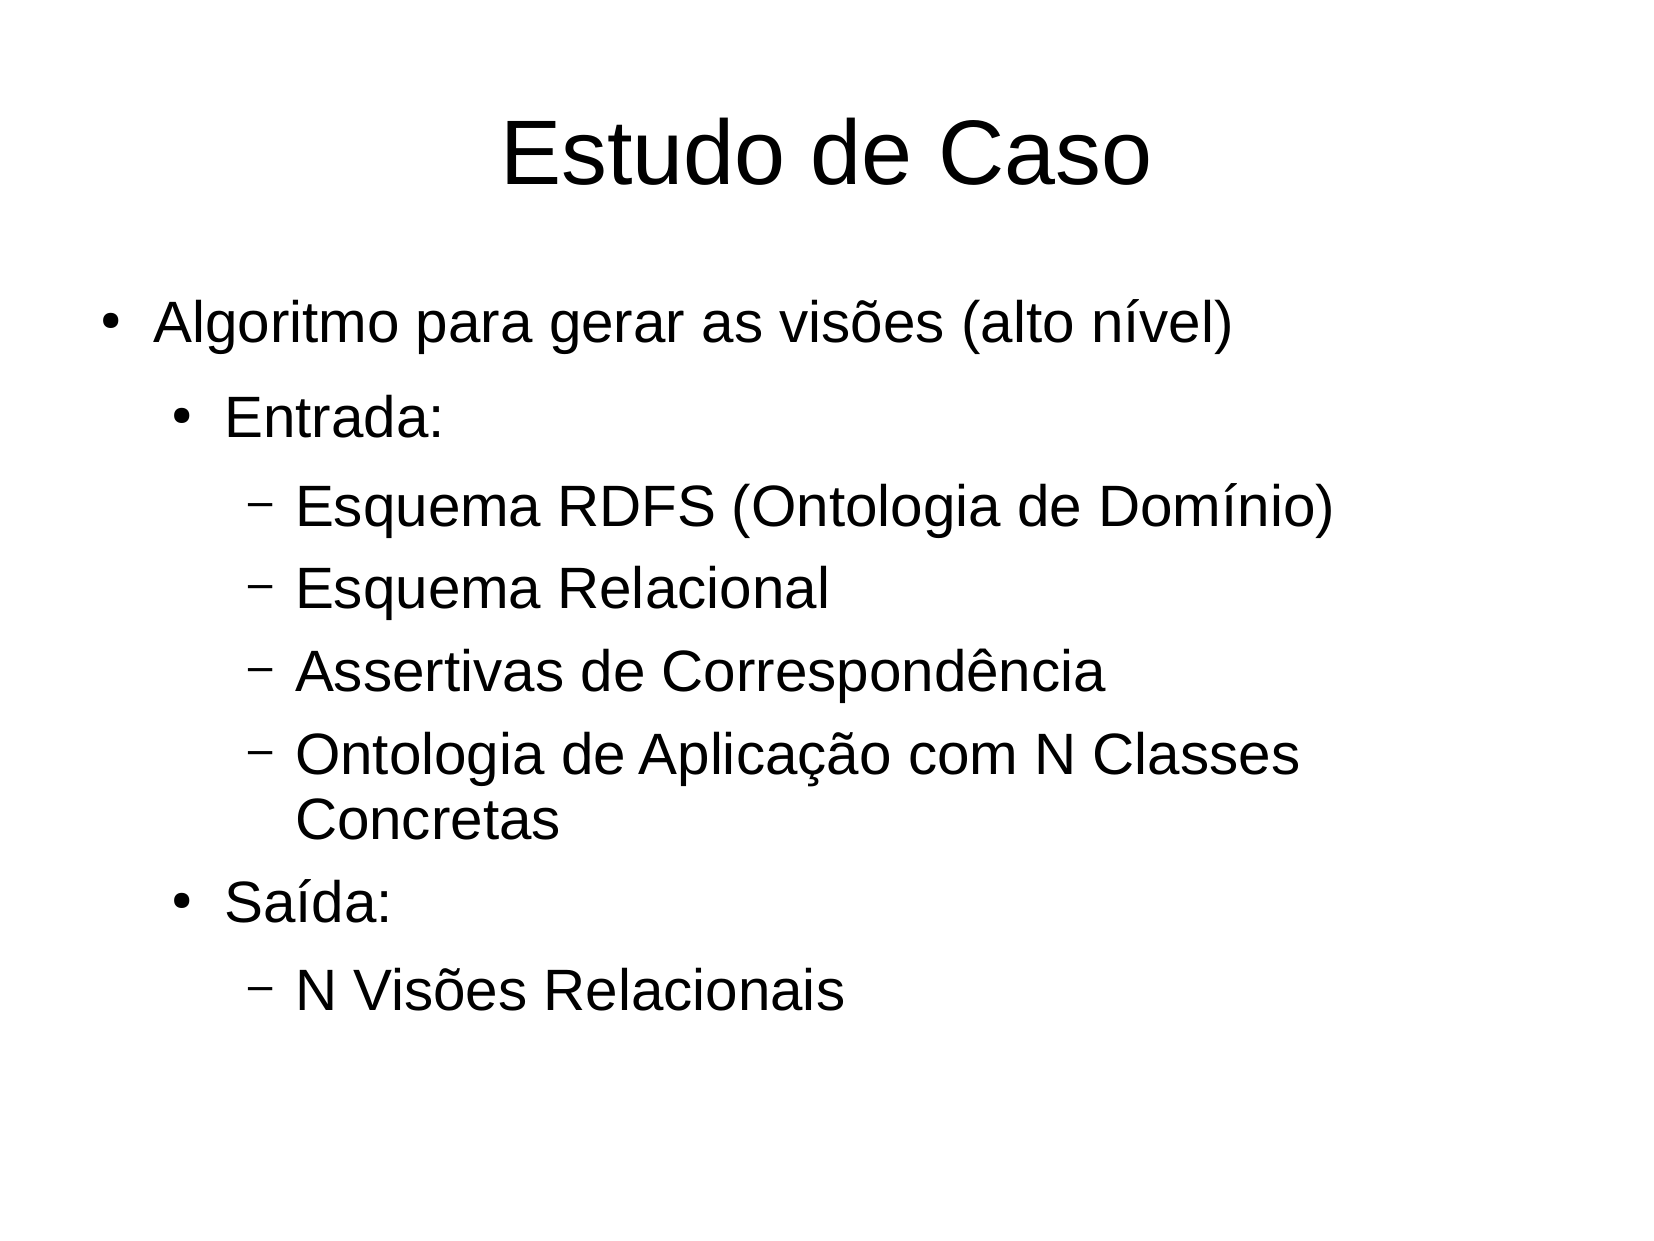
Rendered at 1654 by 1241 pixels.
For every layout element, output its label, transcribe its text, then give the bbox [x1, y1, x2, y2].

title Estudo de Caso [82, 49, 1571, 257]
list Algoritmo para gerar as visões (alto nível) Entrada: Esquema RDFS (Ontologia de Domínio) Esquema Relacional Assertivas de Correspondência Ontologia de Aplicação com N Classes Concretas Saída: N Visões Relacionais [82, 290, 1571, 1109]
